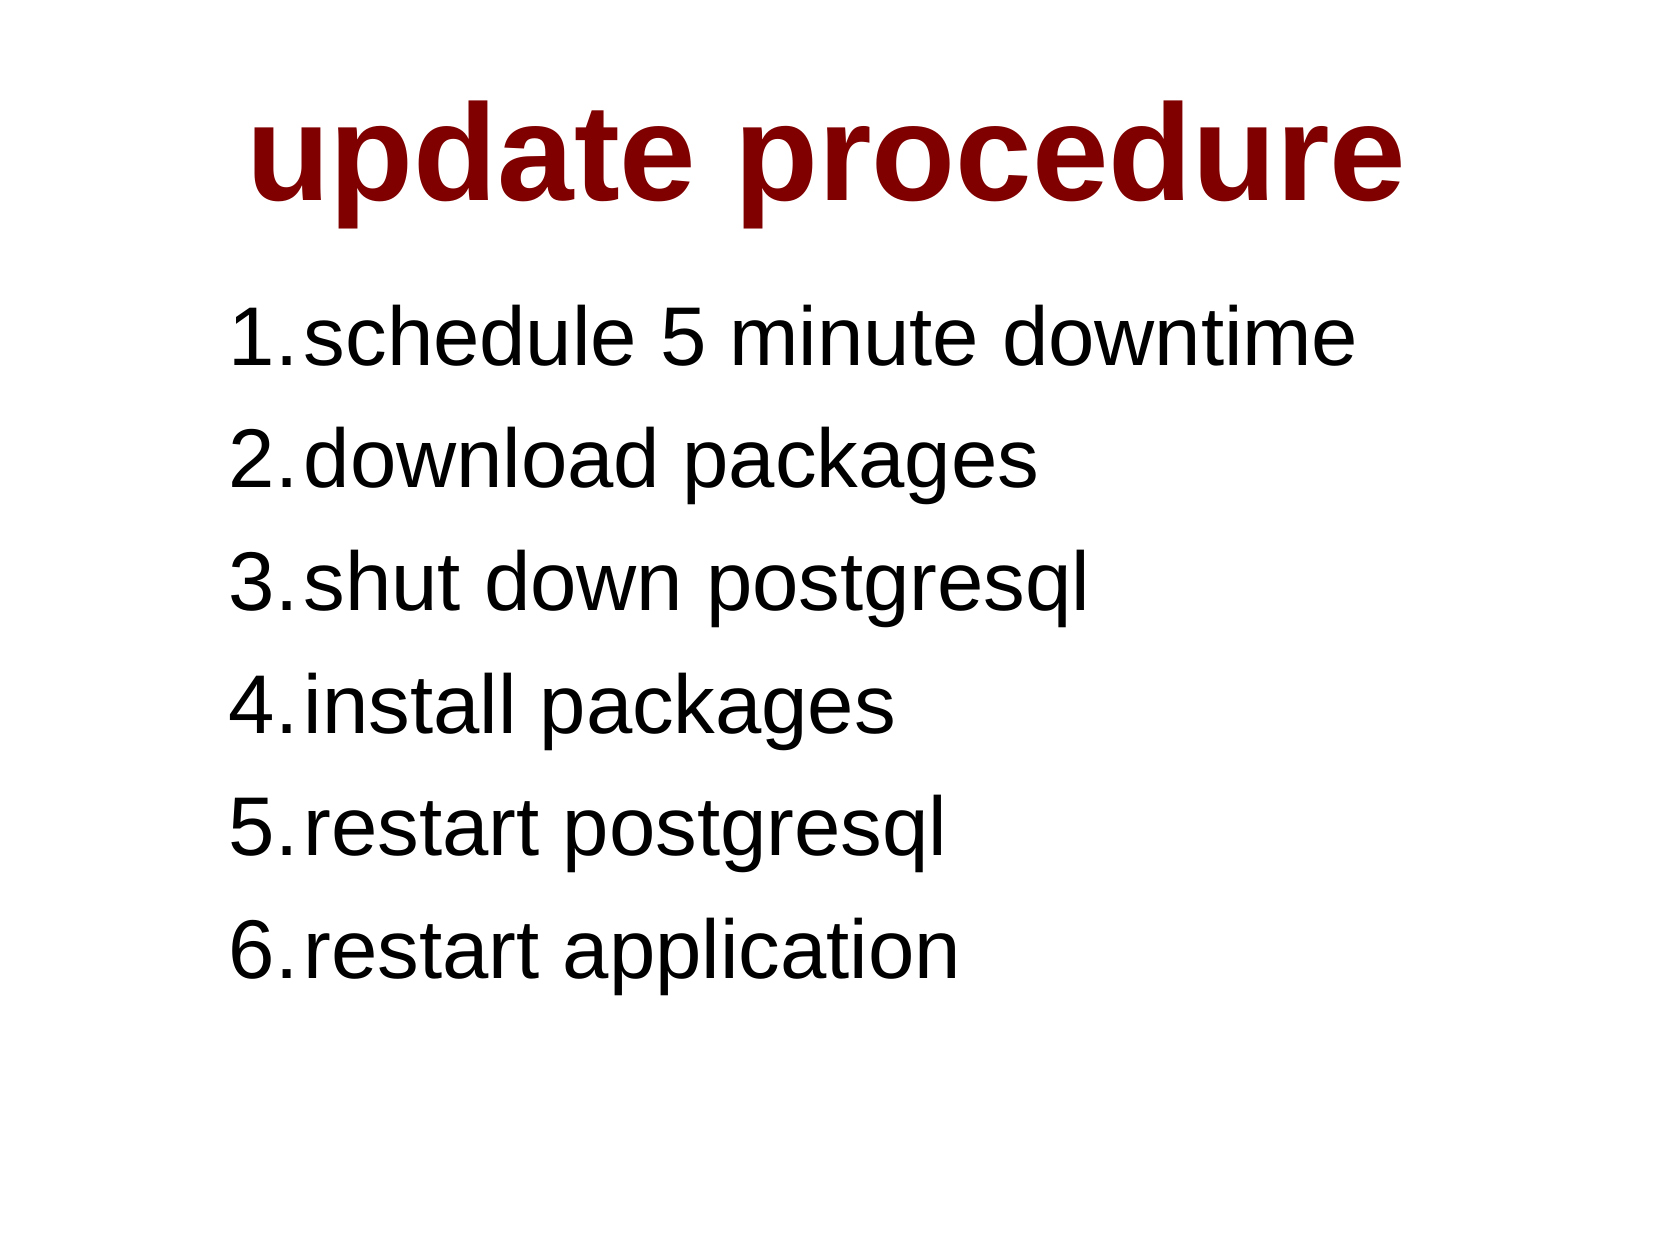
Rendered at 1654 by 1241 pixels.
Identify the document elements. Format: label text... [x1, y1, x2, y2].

title update procedure [82, 56, 1571, 250]
list schedule 5 minute downtime download packages shut down postgresql install packages restart postgresql restart application [211, 290, 1571, 1094]
